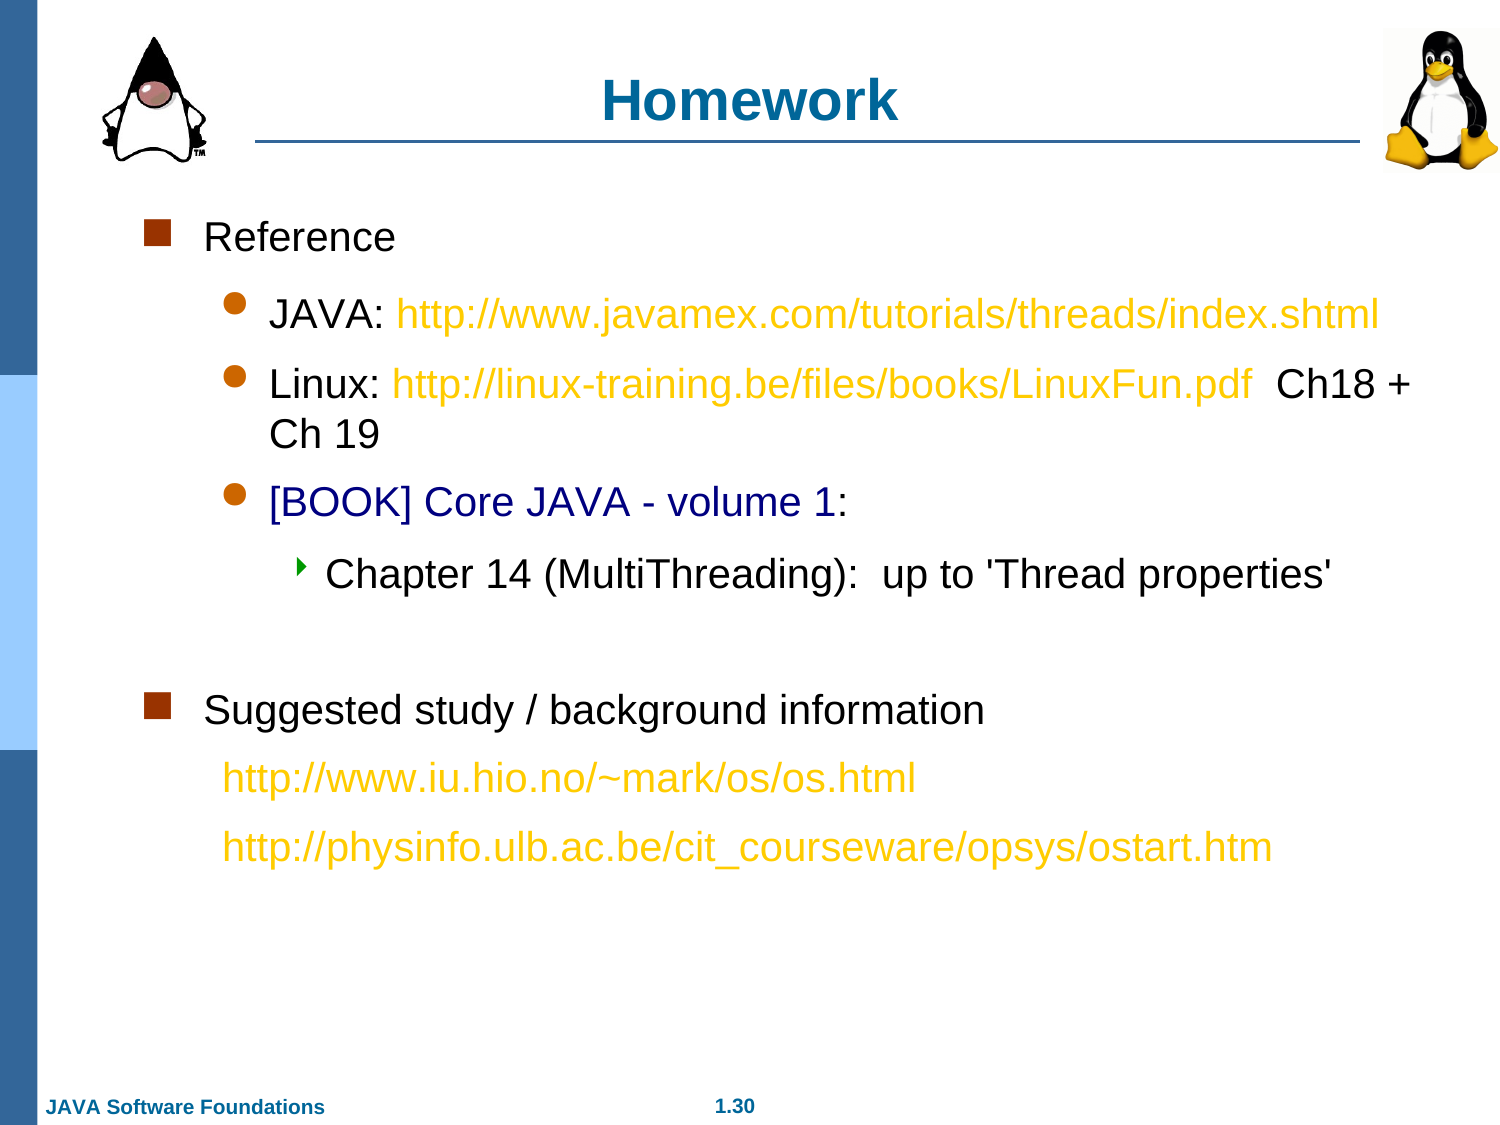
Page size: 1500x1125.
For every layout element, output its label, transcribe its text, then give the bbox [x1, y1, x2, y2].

title Homework [75, 45, 1426, 141]
picture [54, 0, 255, 200]
list Reference JAVA: http://www.javamex.com/tutorials/threads/index.shtml Linux: http://linux-training.be/files/books/LinuxFun.pdf Ch18 + Ch 19 [BOOK] Core JAVA - volume 1: Chapter 14 (MultiThreading): up to 'Thread properties' Suggested study / background information http://www.iu.hio.no/~mark/os/os.html http://physinfo.ulb.ac.be/cit_courseware/opsys/ostart.htm [132, 202, 1483, 1041]
picture [1383, 28, 1500, 173]
